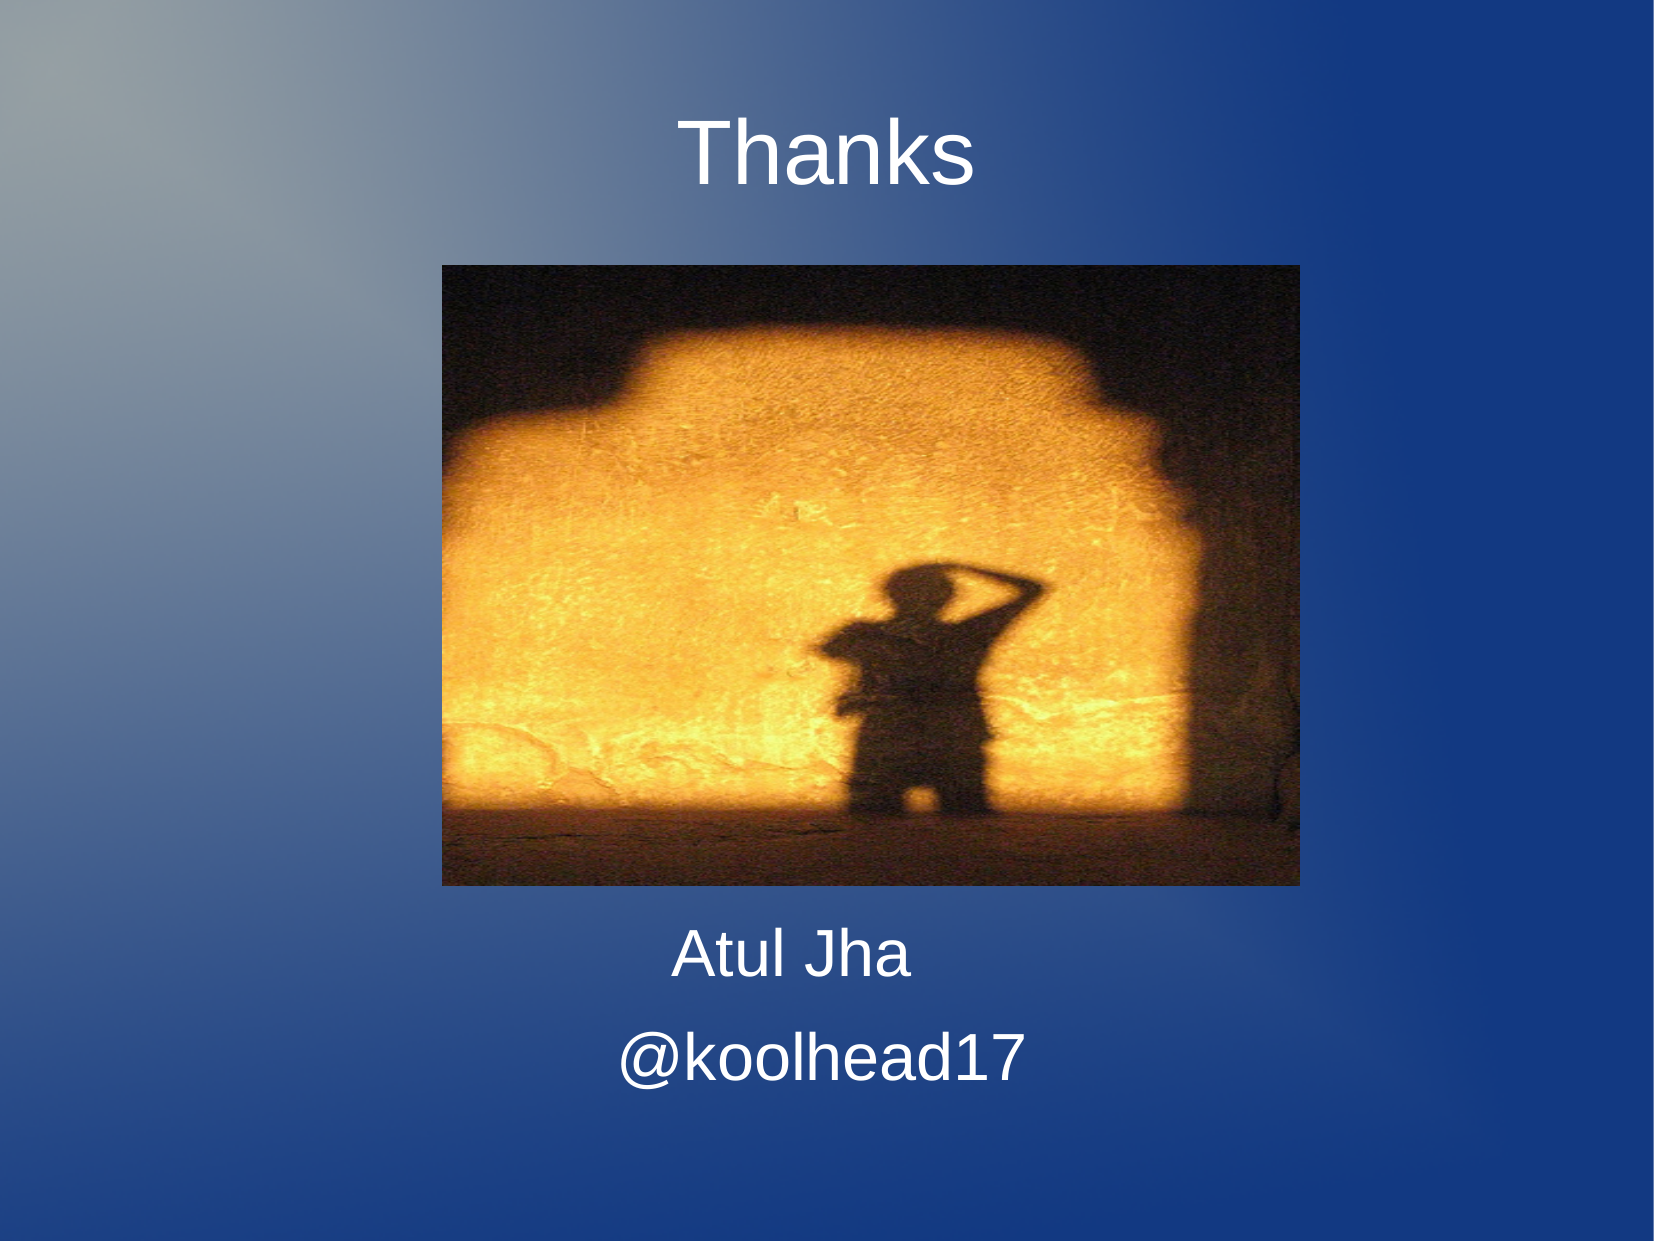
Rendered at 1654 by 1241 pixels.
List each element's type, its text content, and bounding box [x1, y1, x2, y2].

picture [0, 0, 1654, 1241]
title Thanks [82, 56, 1571, 250]
list Atul Jha @koolhead17 [82, 290, 1571, 1096]
